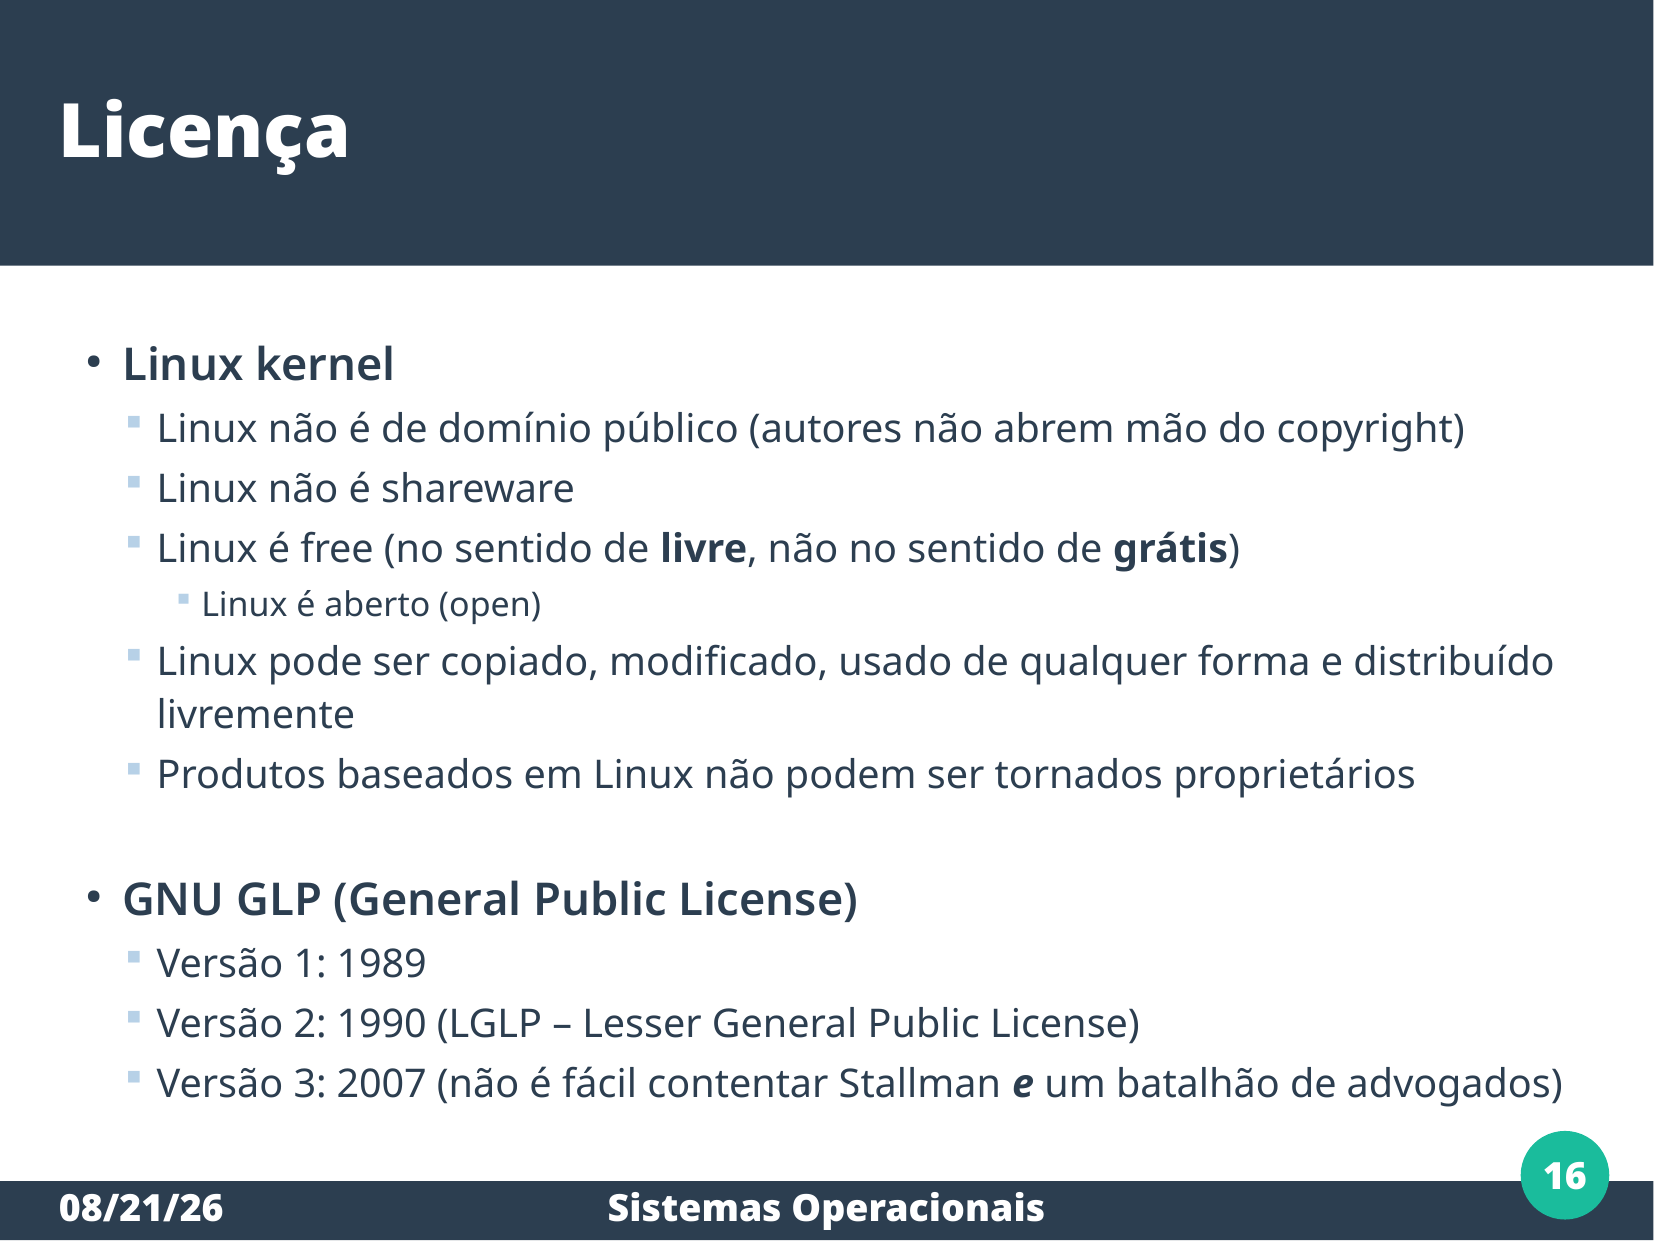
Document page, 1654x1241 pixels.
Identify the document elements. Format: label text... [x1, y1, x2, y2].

title Licença [59, 49, 1595, 207]
list Linux kernel Linux não é de domínio público (autores não abrem mão do copyright) Linux não é shareware Linux é free (no sentido de livre, não no sentido de grátis) Linux é aberto (open) Linux pode ser copiado, modificado, usado de qualquer forma e distribuído livremente Produtos baseados em Linux não podem ser tornados proprietários GNU GLP (General Public License) Versão 1: 1989 Versão 2: 1990 (LGLP – Lesser General Public License) Versão 3: 2007 (não é fácil contentar Stallman e um batalhão de advogados) [59, 324, 1595, 1152]
